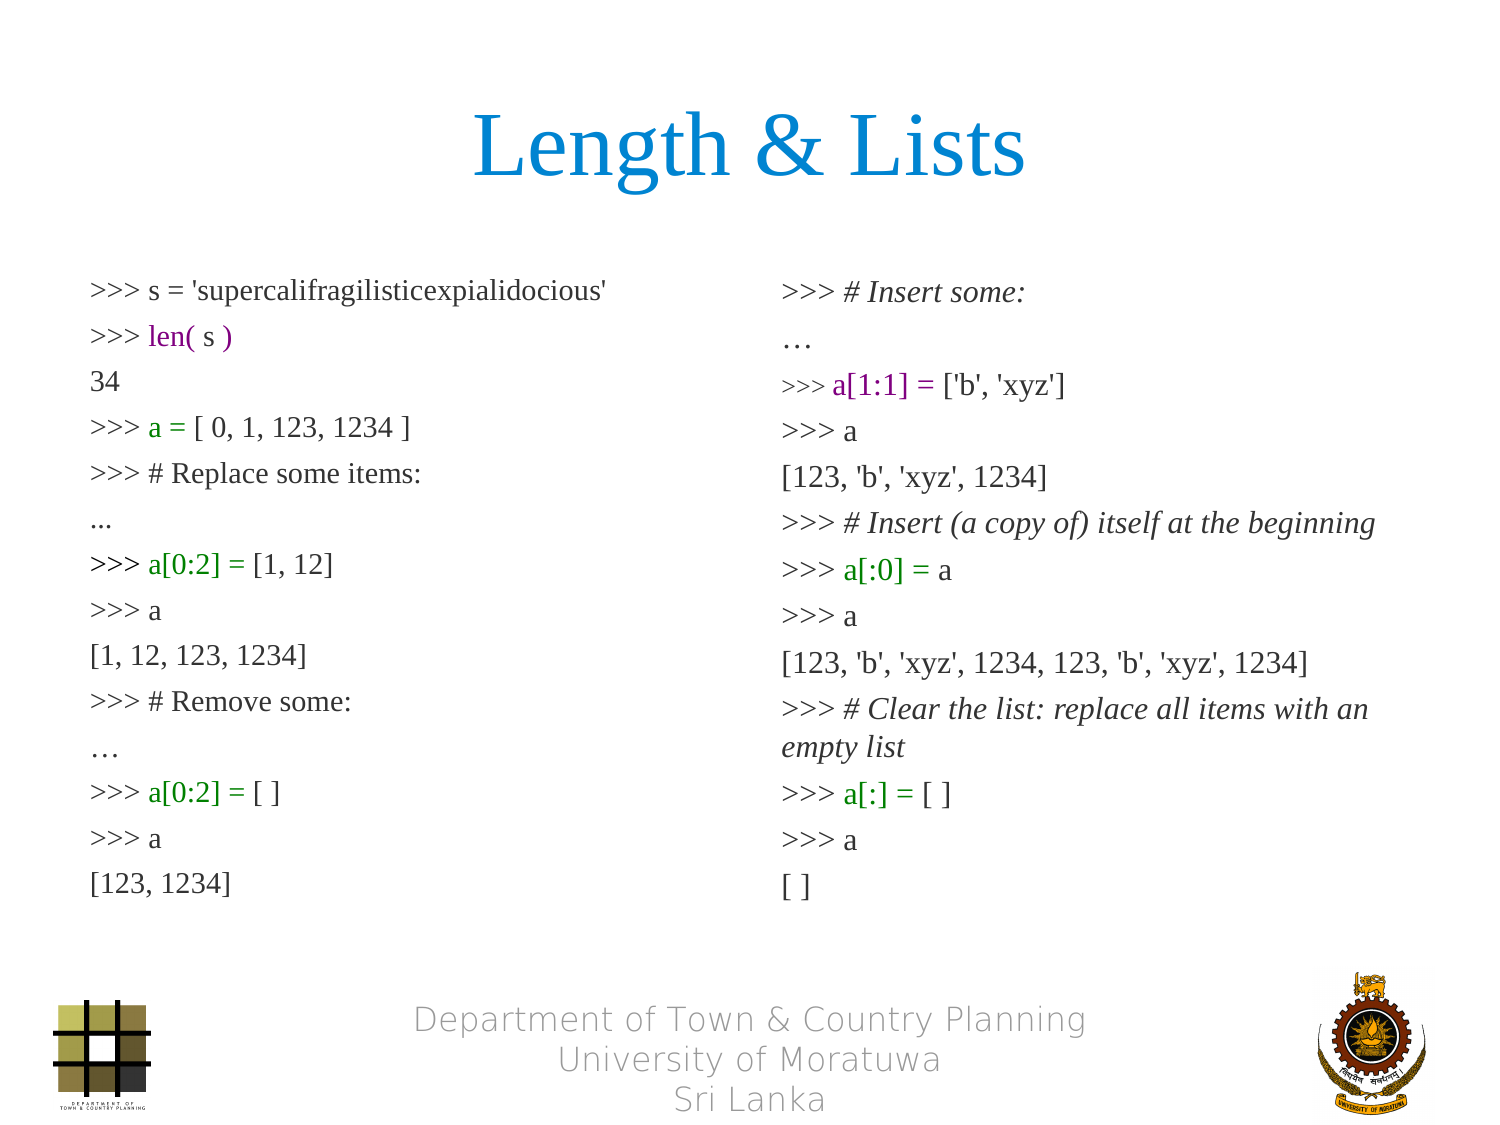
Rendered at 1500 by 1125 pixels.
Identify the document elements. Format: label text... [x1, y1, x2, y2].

list >>> # Insert some: … >>> a[1:1] = ['b', 'xyz'] >>> a [123, 'b', 'xyz', 1234] >>> # Insert (a copy of) itself at the beginning >>> a[:0] = a >>> a [123, 'b', 'xyz', 1234, 123, 'b', 'xyz', 1234] >>> # Clear the list: replace all items with an empty list >>> a[:] = [ ] >>> a [ ] [766, 262, 1426, 916]
picture [1312, 966, 1435, 1125]
list >>> s = 'supercalifragilisticexpialidocious' >>> len( s ) 34 >>> a = [ 0, 1, 123, 1234 ] >>> # Replace some items: ... >>> a[0:2] = [1, 12] >>> a [1, 12, 123, 1234] >>> # Remove some: … >>> a[0:2] = [ ] >>> a [123, 1234] [75, 262, 734, 916]
picture [53, 1000, 151, 1110]
title Length & Lists [75, 45, 1426, 233]
